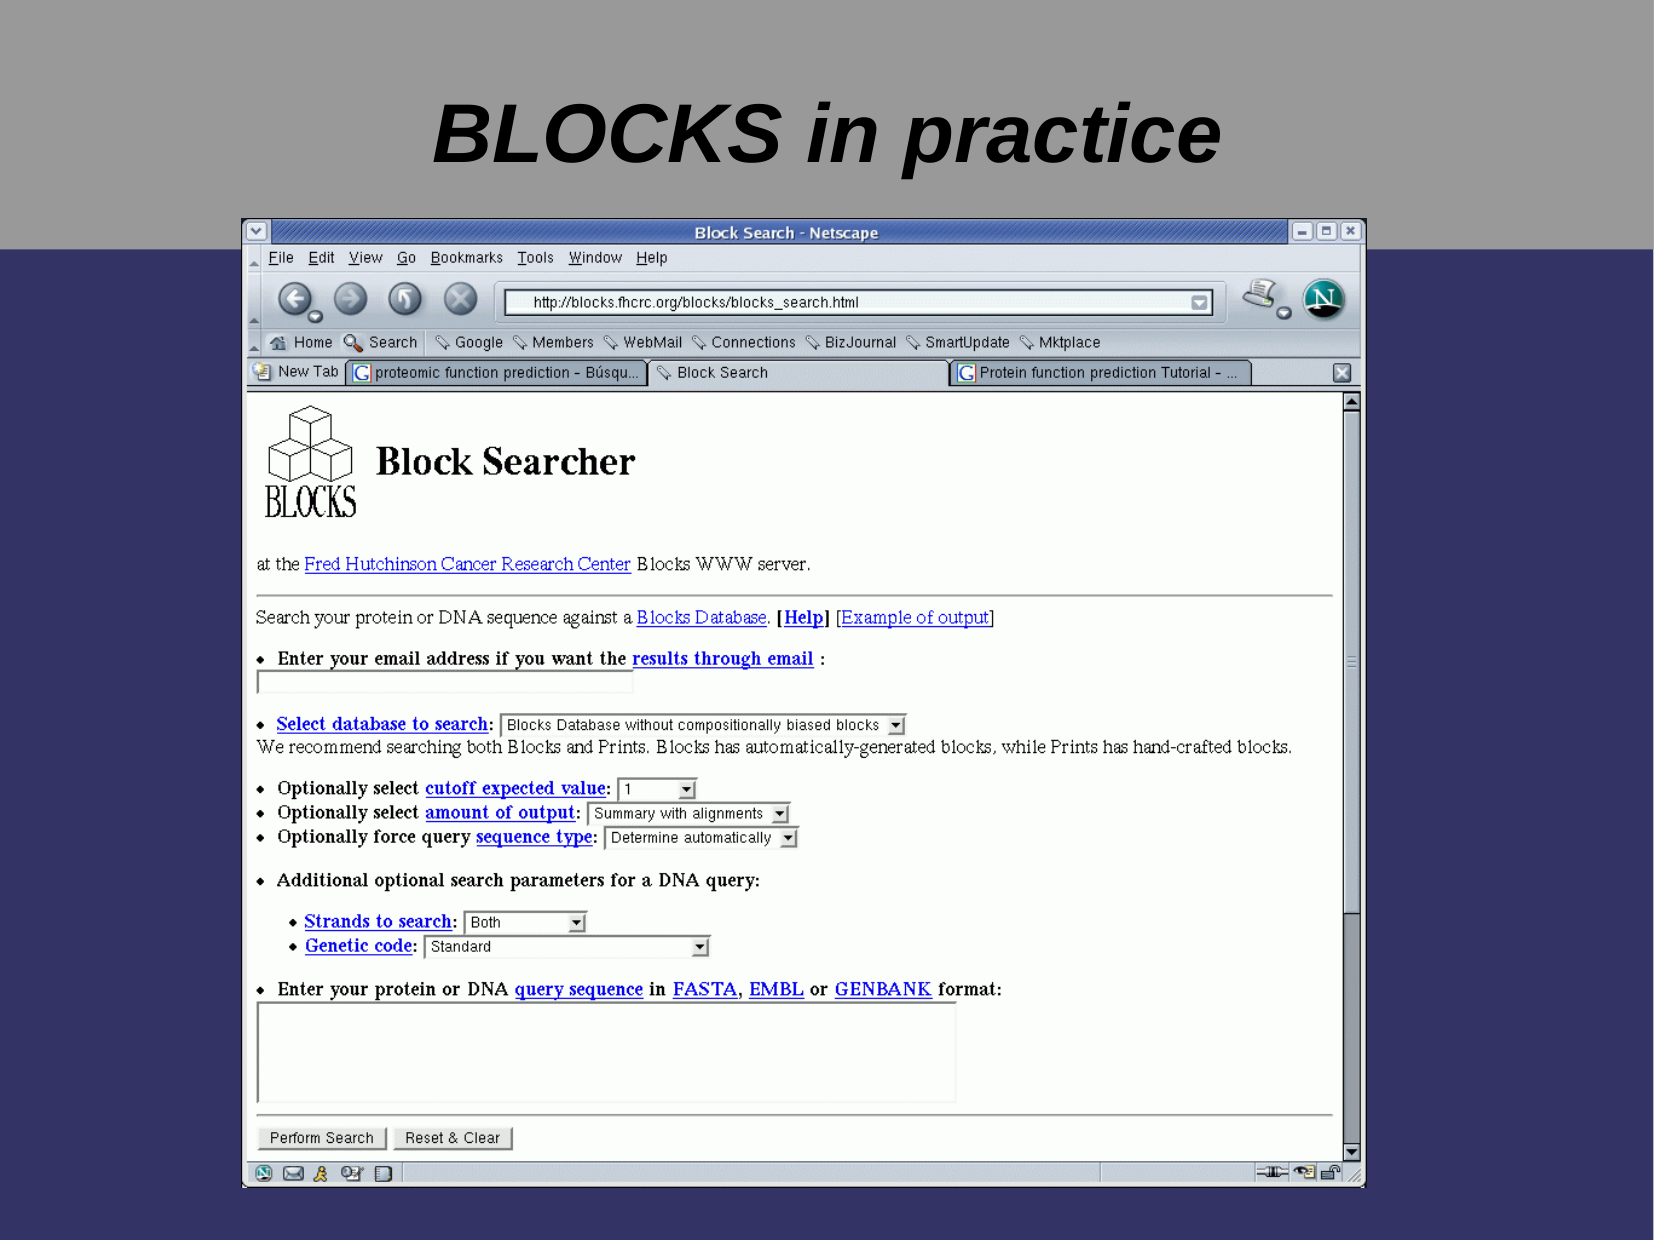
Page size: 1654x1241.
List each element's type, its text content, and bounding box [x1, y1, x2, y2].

picture [241, 218, 1367, 1188]
title BLOCKS in practice [121, 19, 1534, 227]
